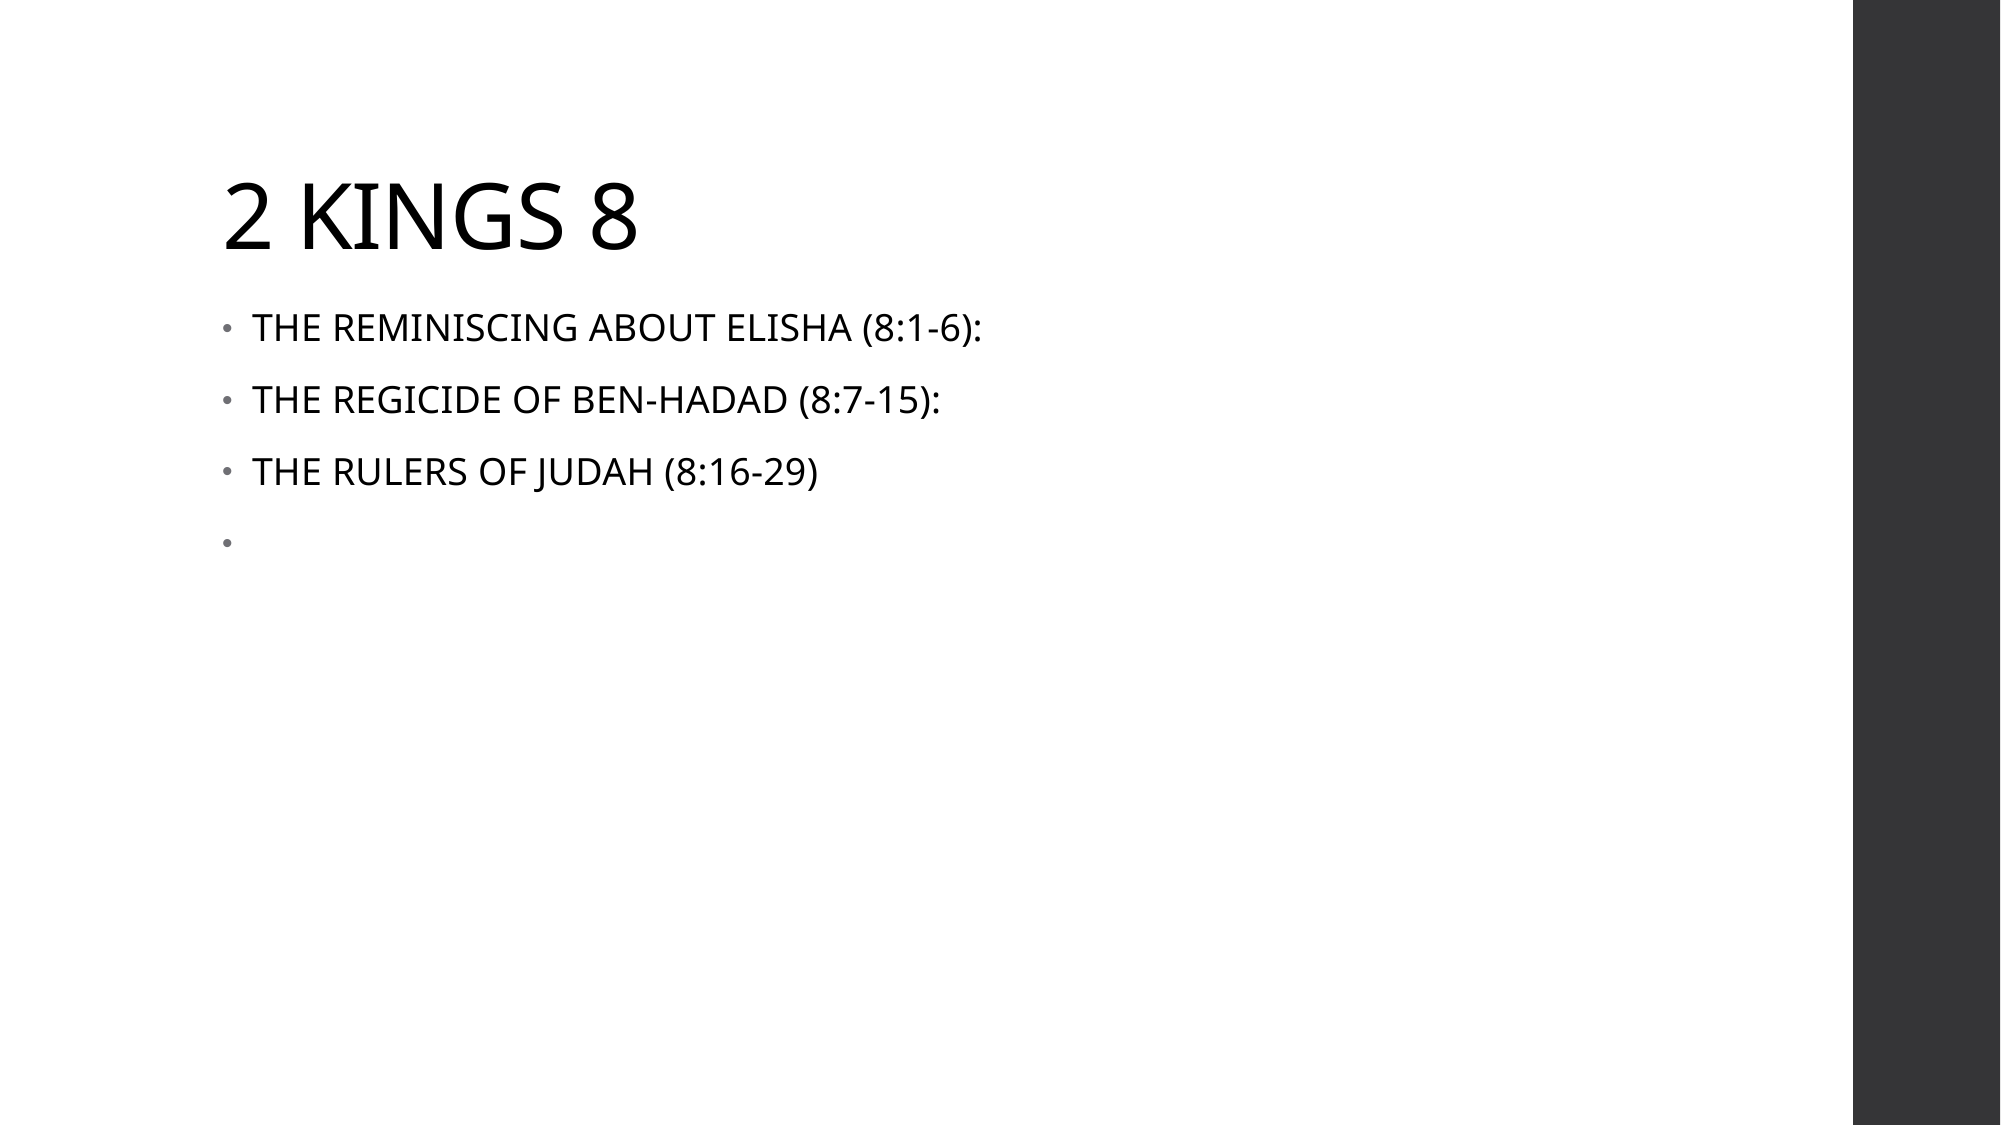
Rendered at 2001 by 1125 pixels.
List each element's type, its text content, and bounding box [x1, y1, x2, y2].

title 2 KINGS 8 [206, 60, 1797, 278]
list THE REMINISCING ABOUT ELISHA (8:1-6): THE REGICIDE OF BEN-HADAD (8:7-15): THE RULERS OF JUDAH (8:16-29) [206, 299, 1617, 1014]
